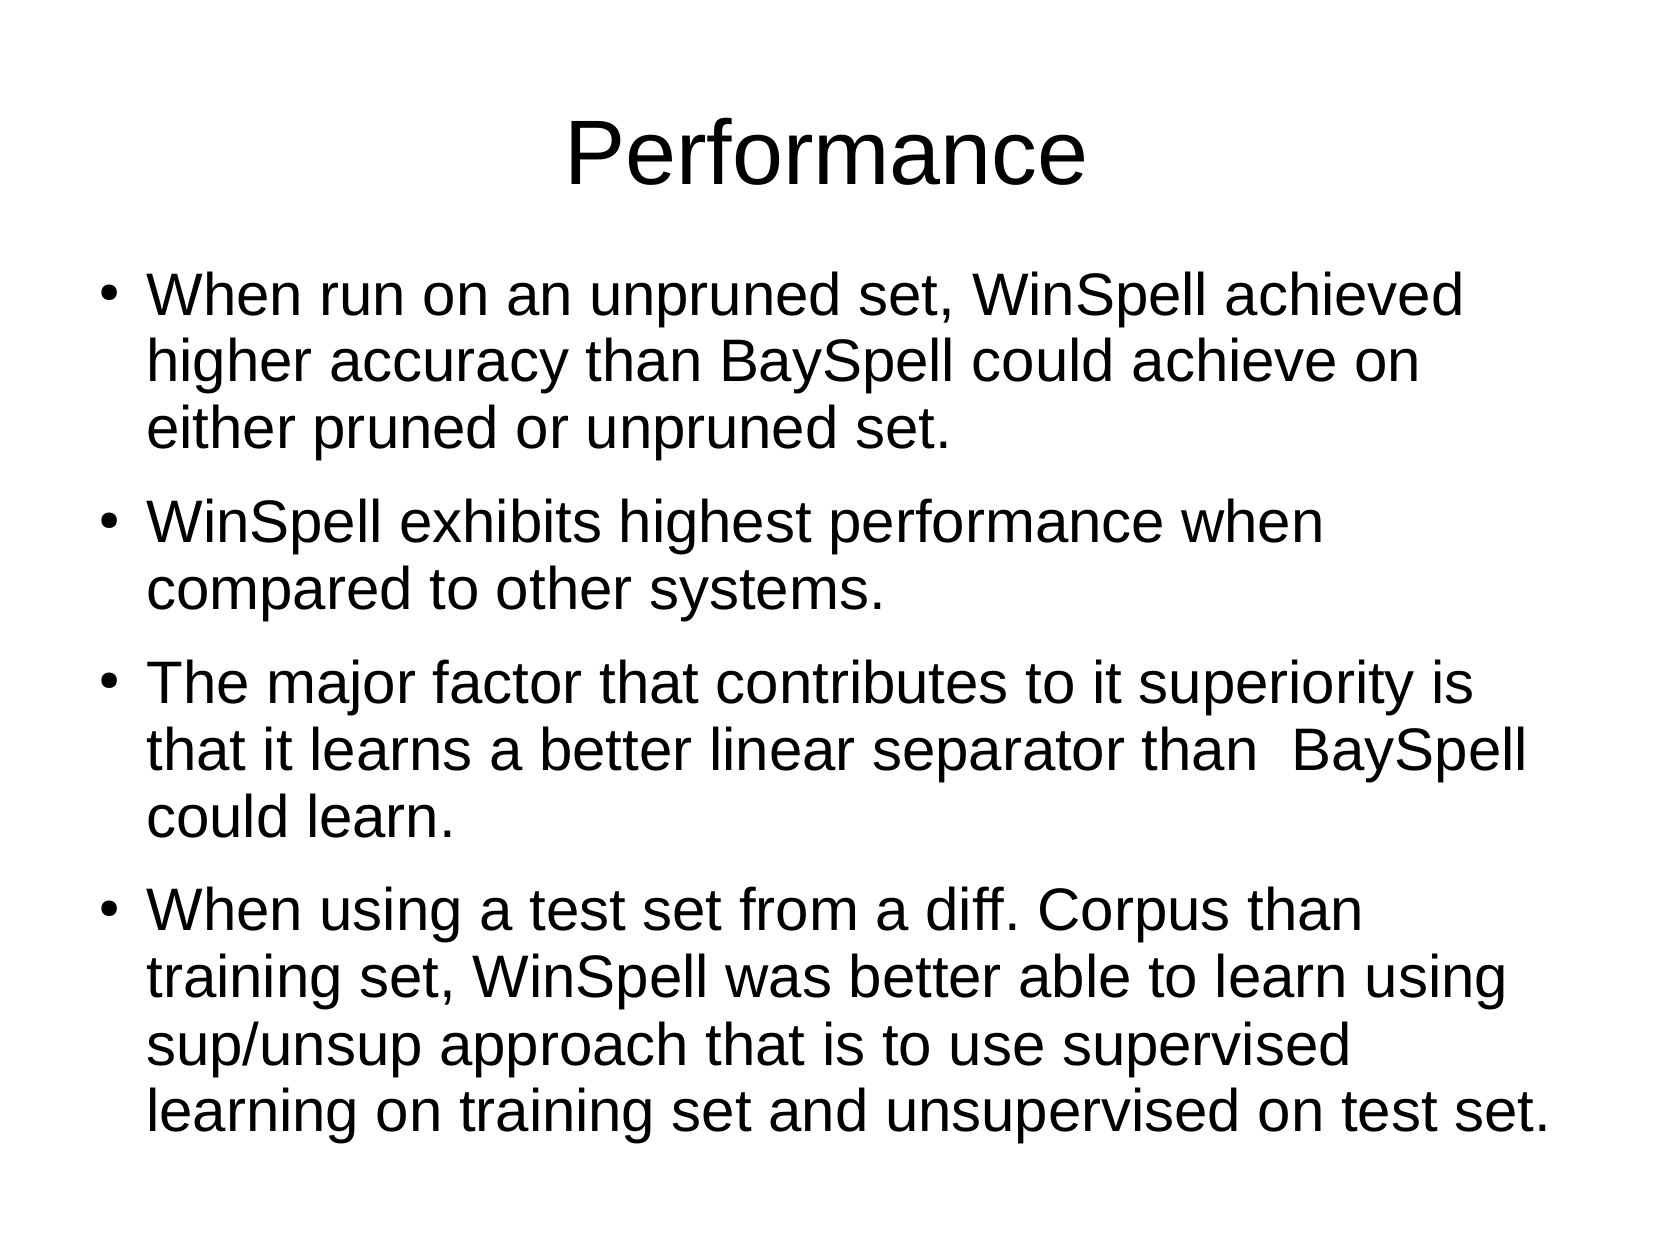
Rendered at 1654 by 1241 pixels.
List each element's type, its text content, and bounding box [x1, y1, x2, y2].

title Performance [82, 49, 1571, 257]
list When run on an unpruned set, WinSpell achieved higher accuracy than BaySpell could achieve on either pruned or unpruned set. WinSpell exhibits highest performance when compared to other systems. The major factor that contributes to it superiority is that it learns a better linear separator than BaySpell could learn. When using a test set from a diff. Corpus than training set, WinSpell was better able to learn using sup/unsup approach that is to use supervised learning on training set and unsupervised on test set. [82, 260, 1571, 1205]
